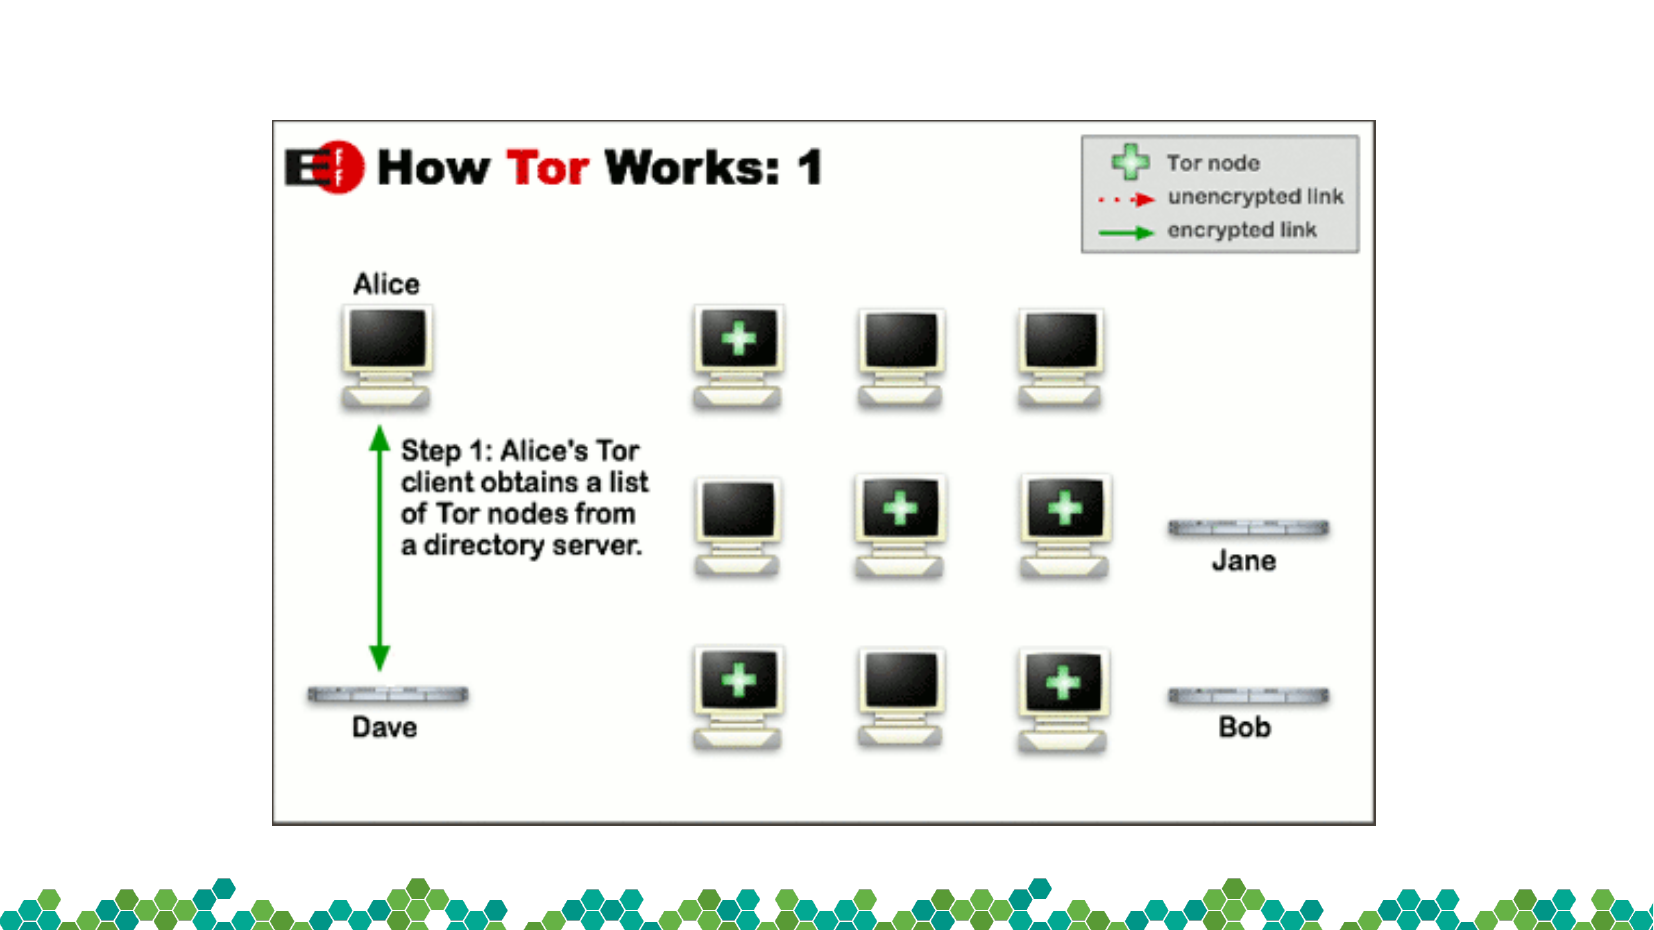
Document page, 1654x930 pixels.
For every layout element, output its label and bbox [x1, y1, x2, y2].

picture [0, 870, 1654, 930]
picture [272, 120, 1376, 826]
